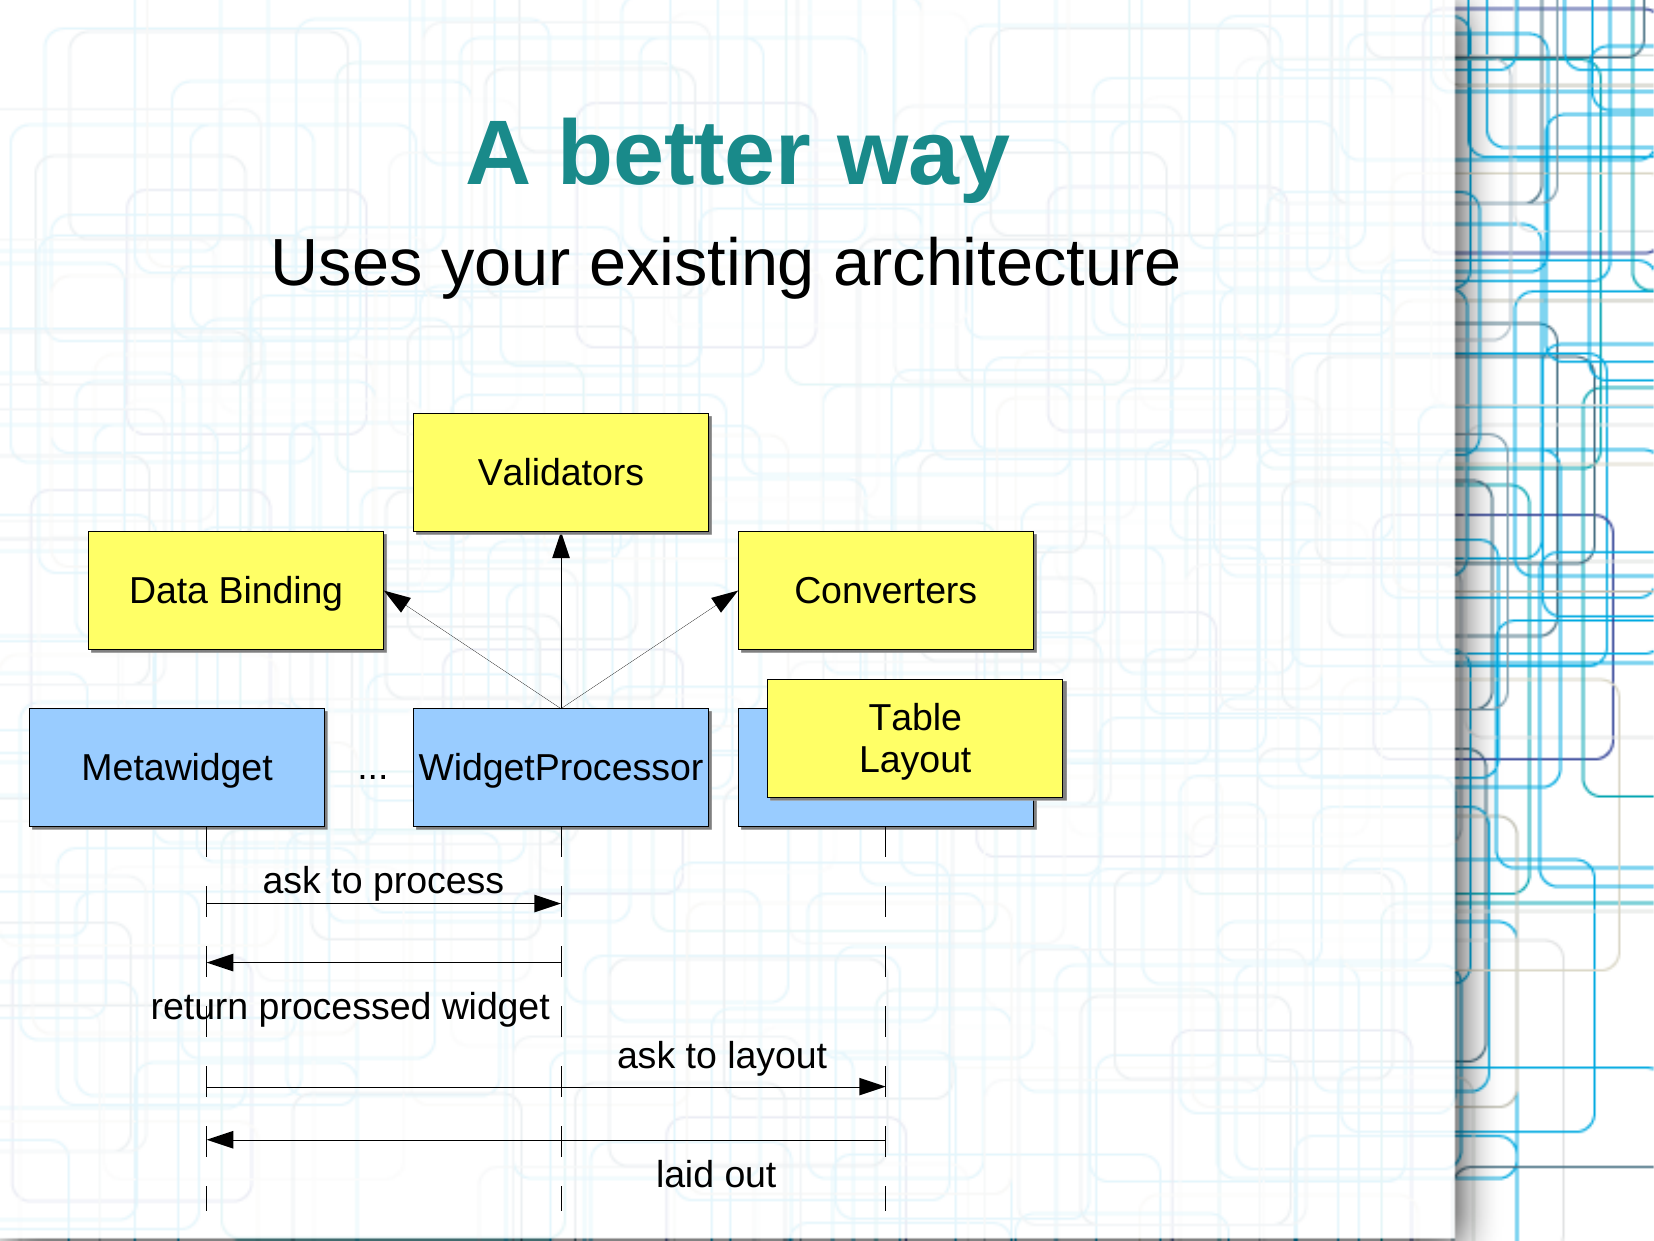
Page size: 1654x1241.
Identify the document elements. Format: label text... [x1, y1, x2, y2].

text_box Uses your existing architecture [29, 218, 1424, 308]
text_box Layout [738, 708, 1034, 827]
picture [0, 0, 1654, 1241]
title A better way [59, 56, 1418, 218]
text_box Metawidget [29, 708, 325, 827]
text_box laid out [641, 1145, 792, 1203]
text_box return processed widget [135, 978, 564, 1036]
text_box ask to layout [602, 1027, 842, 1085]
text_box Table Layout [767, 679, 1063, 798]
text_box ask to process [248, 852, 520, 910]
text_box Converters [738, 531, 1034, 650]
text_box Data Binding [88, 531, 384, 650]
text_box ... [342, 738, 404, 798]
text_box Validators [413, 413, 709, 532]
text_box WidgetProcessor [413, 708, 709, 827]
